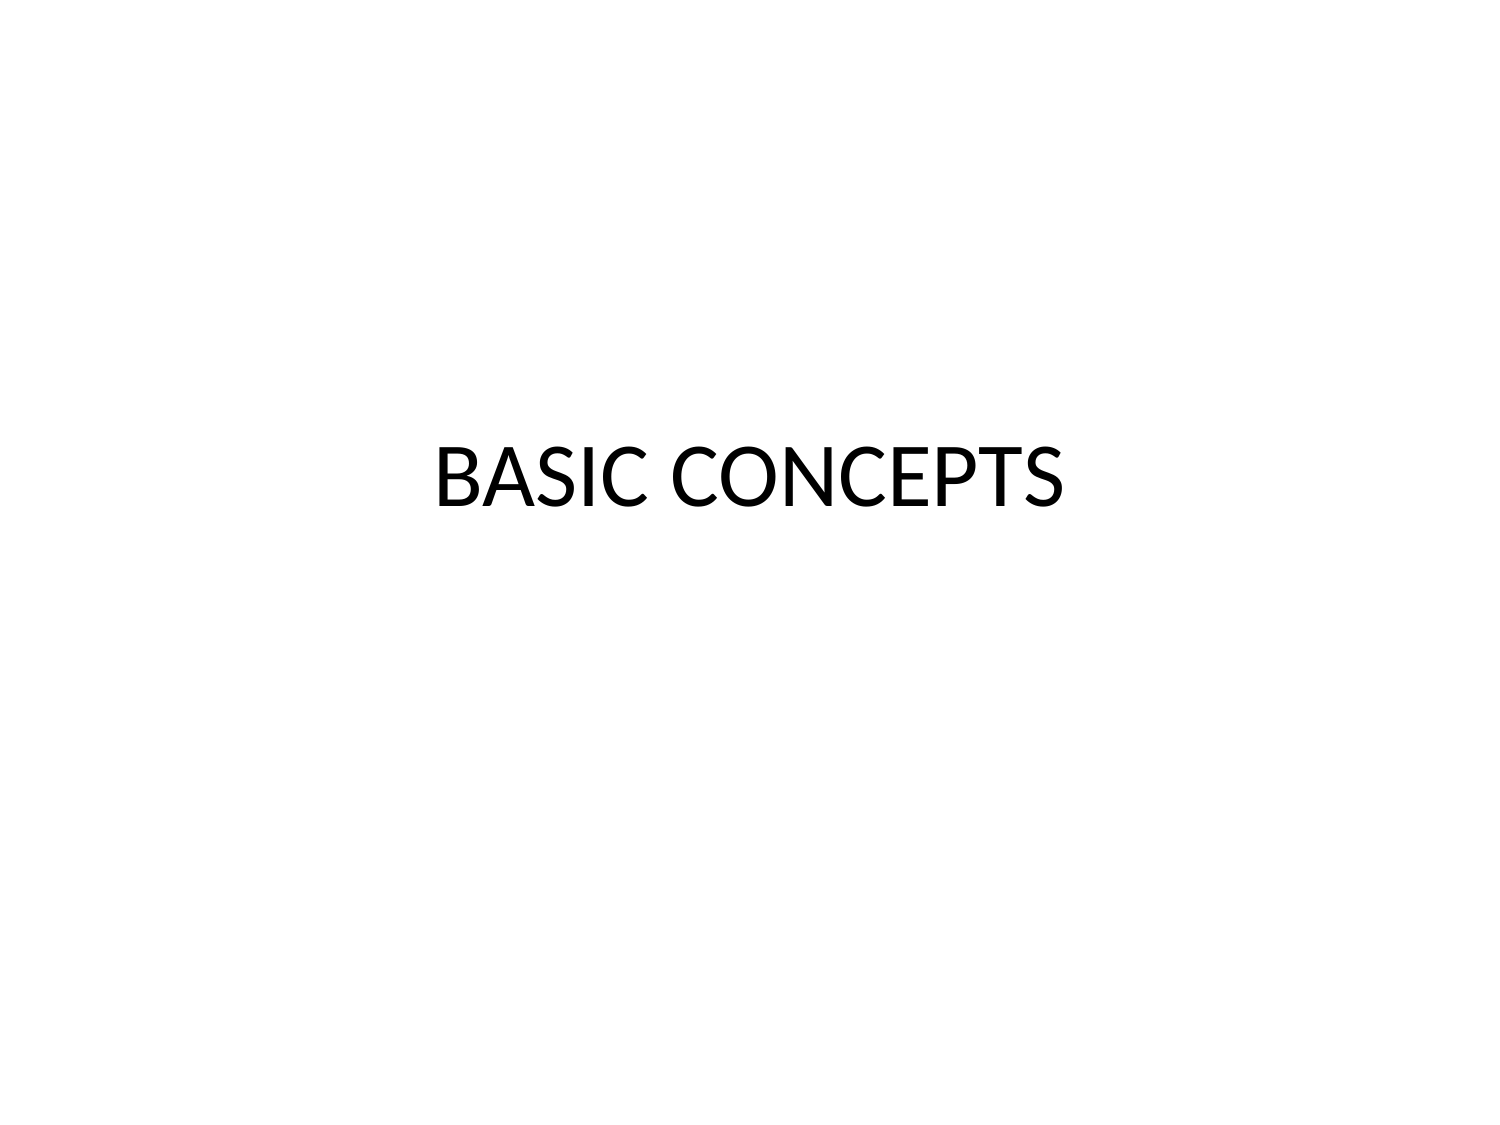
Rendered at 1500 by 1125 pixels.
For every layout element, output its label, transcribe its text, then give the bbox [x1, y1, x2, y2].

title BASIC CONCEPTS [112, 349, 1388, 591]
